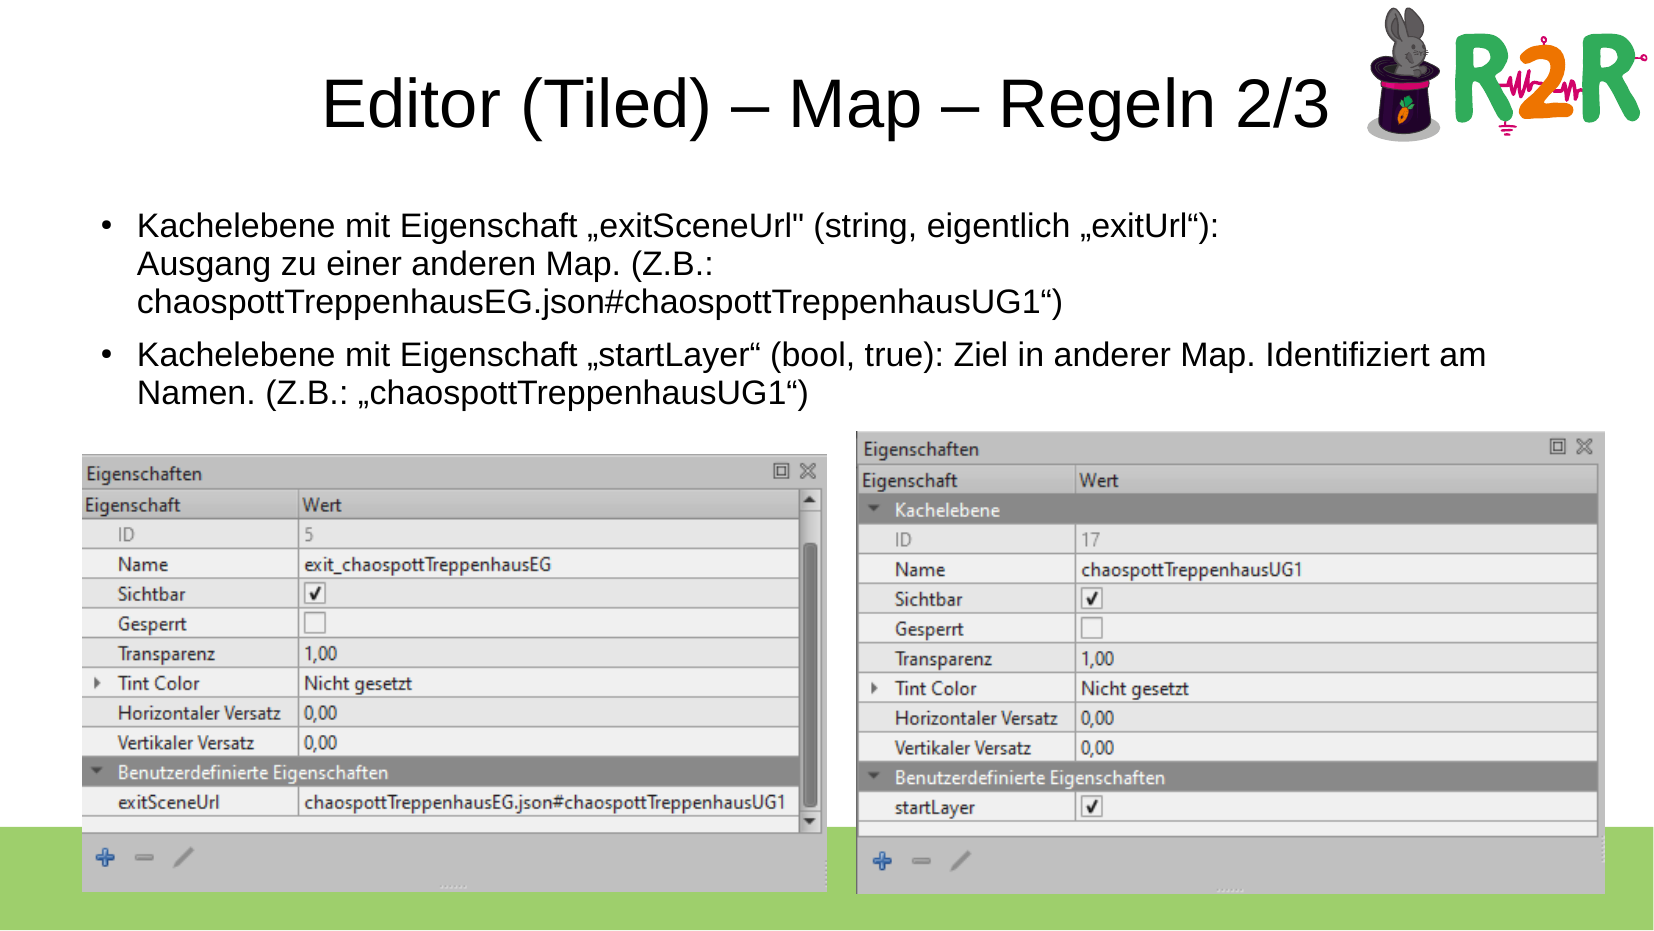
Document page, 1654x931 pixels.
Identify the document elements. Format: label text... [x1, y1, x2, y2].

title Editor (Tiled) – Map – Regeln 2/3 [88, 29, 1565, 178]
list Kachelebene mit Eigenschaft „exitSceneUrl" (string, eigentlich „exitUrl“): Ausgang zu einer anderen Map. (Z.B.: chaospottTreppenhausEG.json#chaospottTreppenhausUG1“) Kachelebene mit Eigenschaft „startLayer“ (bool, true): Ziel in anderer Map. Identifiziert am Namen. (Z.B.: „chaospottTreppenhausUG1“) [88, 206, 1565, 414]
picture [1358, 0, 1654, 148]
picture [856, 431, 1605, 894]
picture [82, 454, 827, 892]
